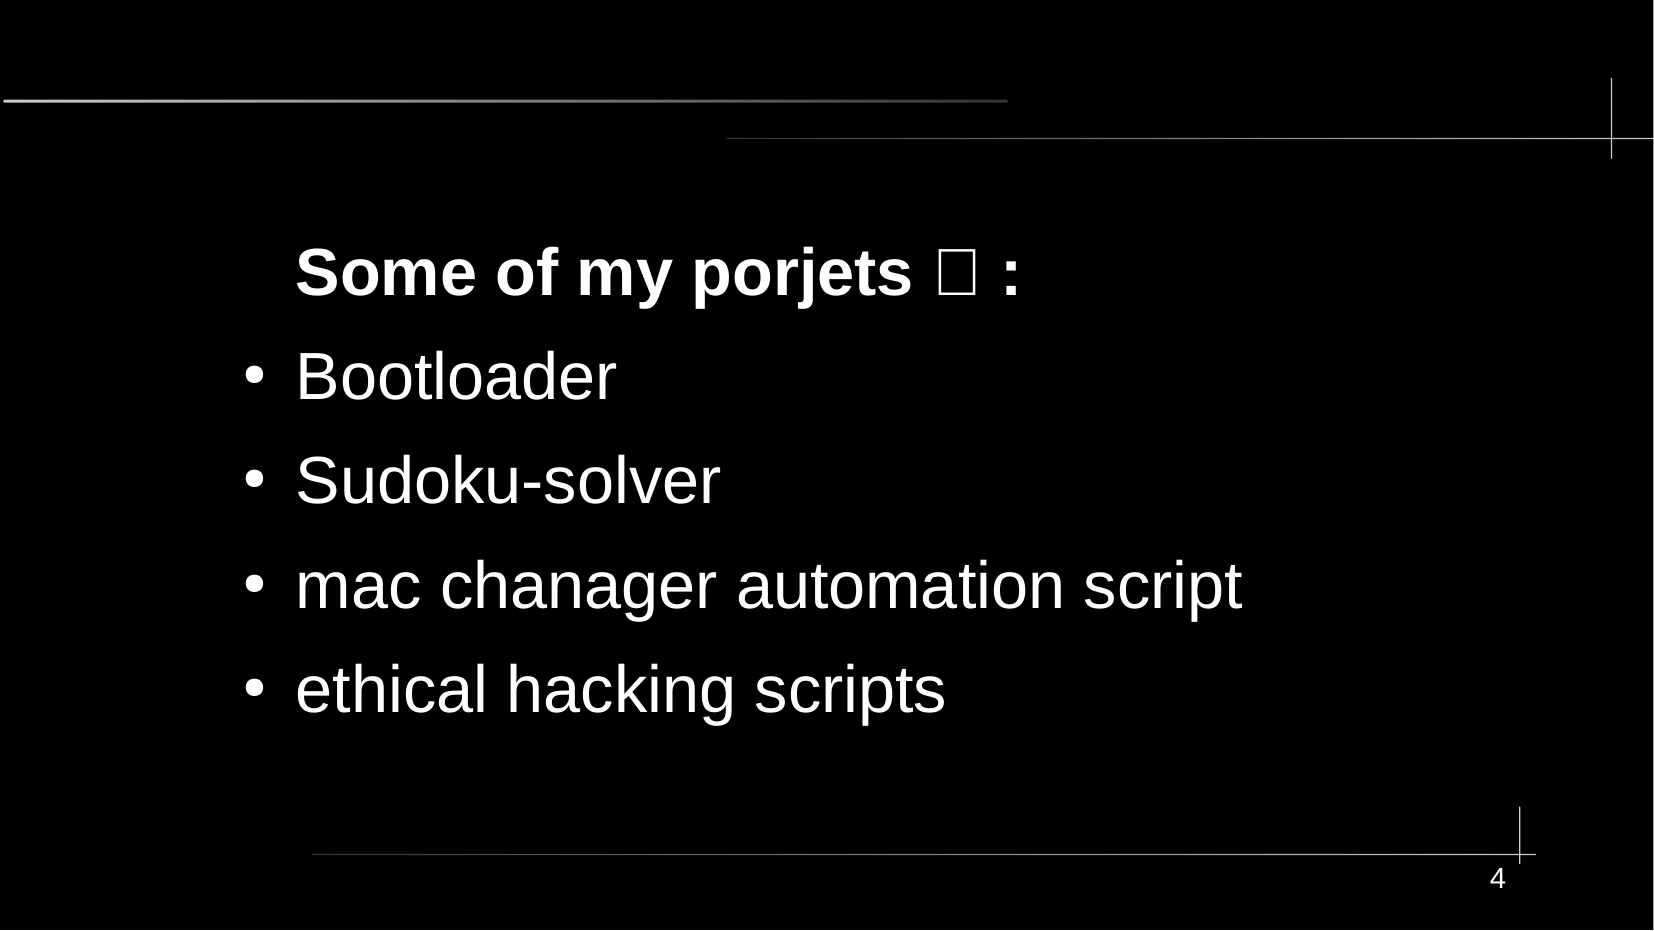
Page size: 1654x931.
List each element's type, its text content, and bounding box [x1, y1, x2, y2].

list Some of my porjets  : Bootloader Sudoku-solver mac chanager automation script ethical hacking scripts [225, 234, 1304, 762]
